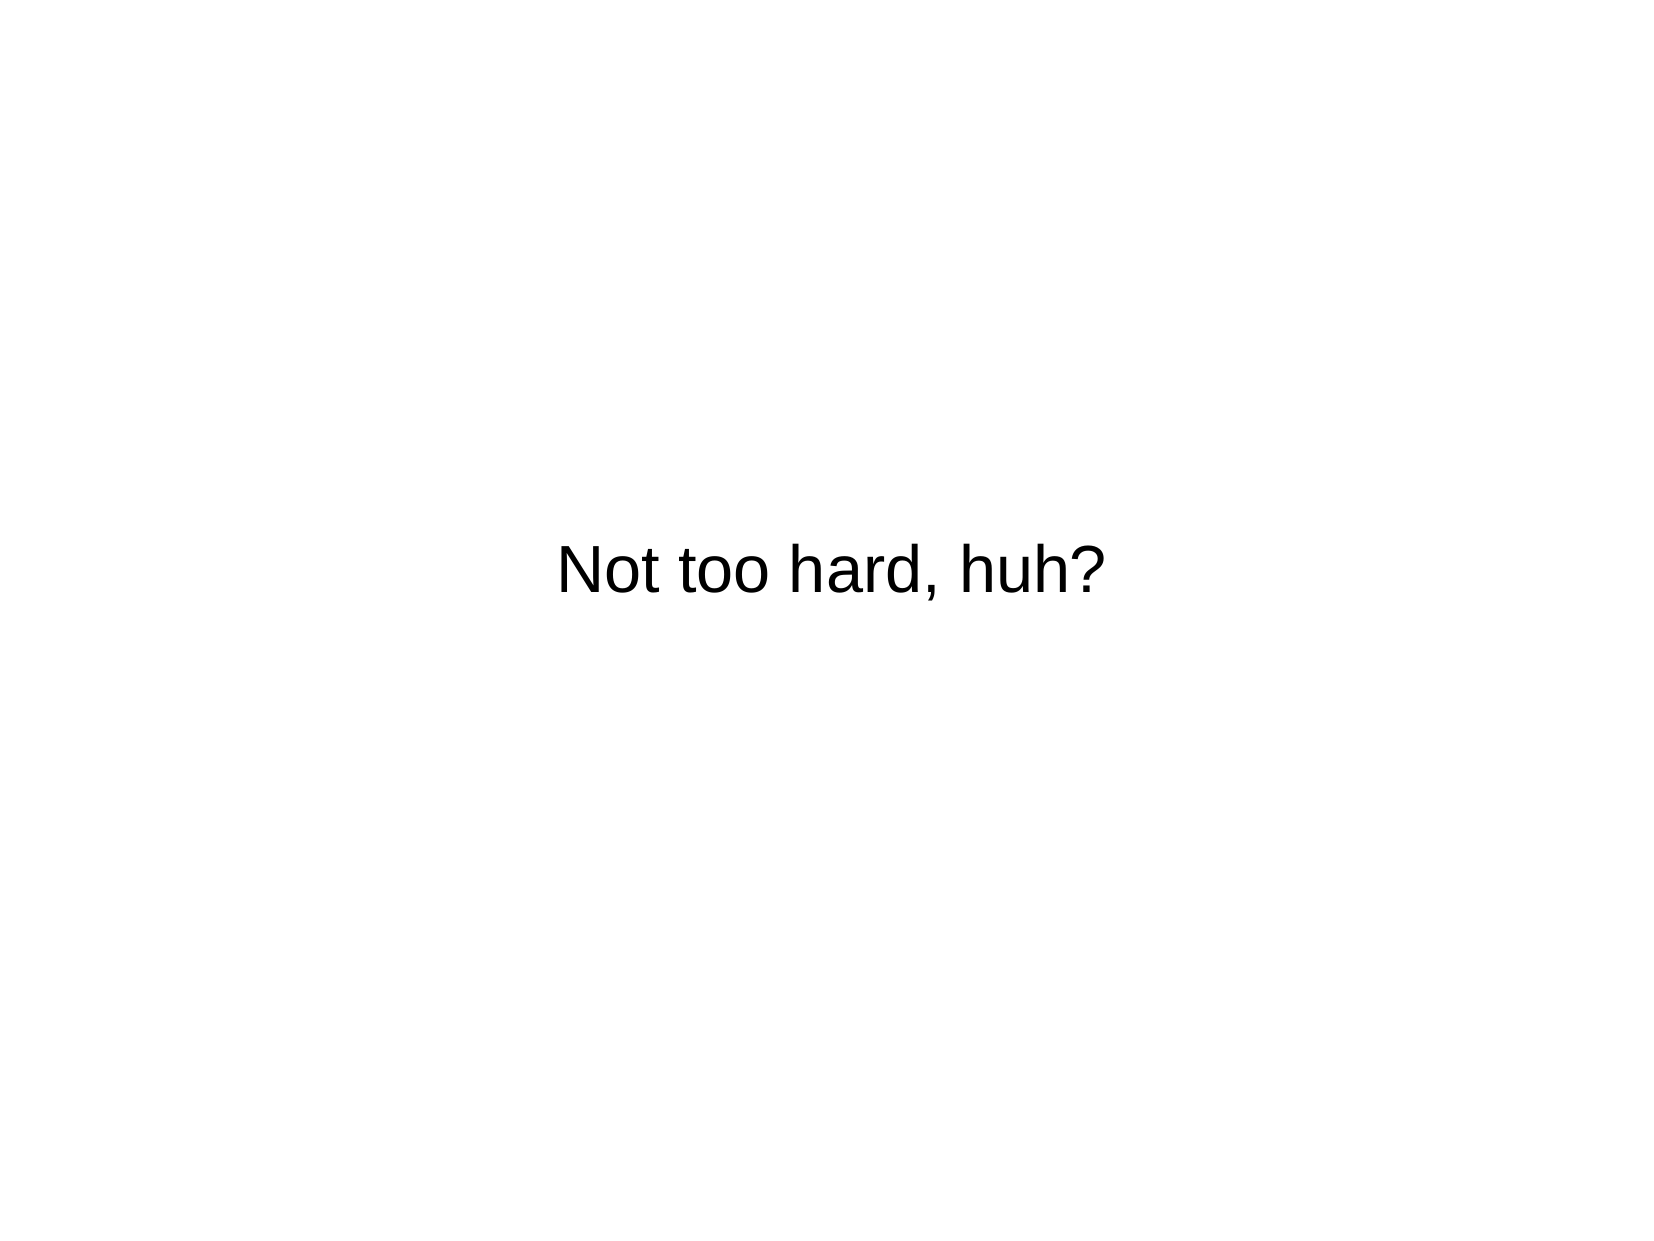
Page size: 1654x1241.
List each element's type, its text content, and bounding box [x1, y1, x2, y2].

text_box Not too hard, huh? [541, 525, 1126, 615]
